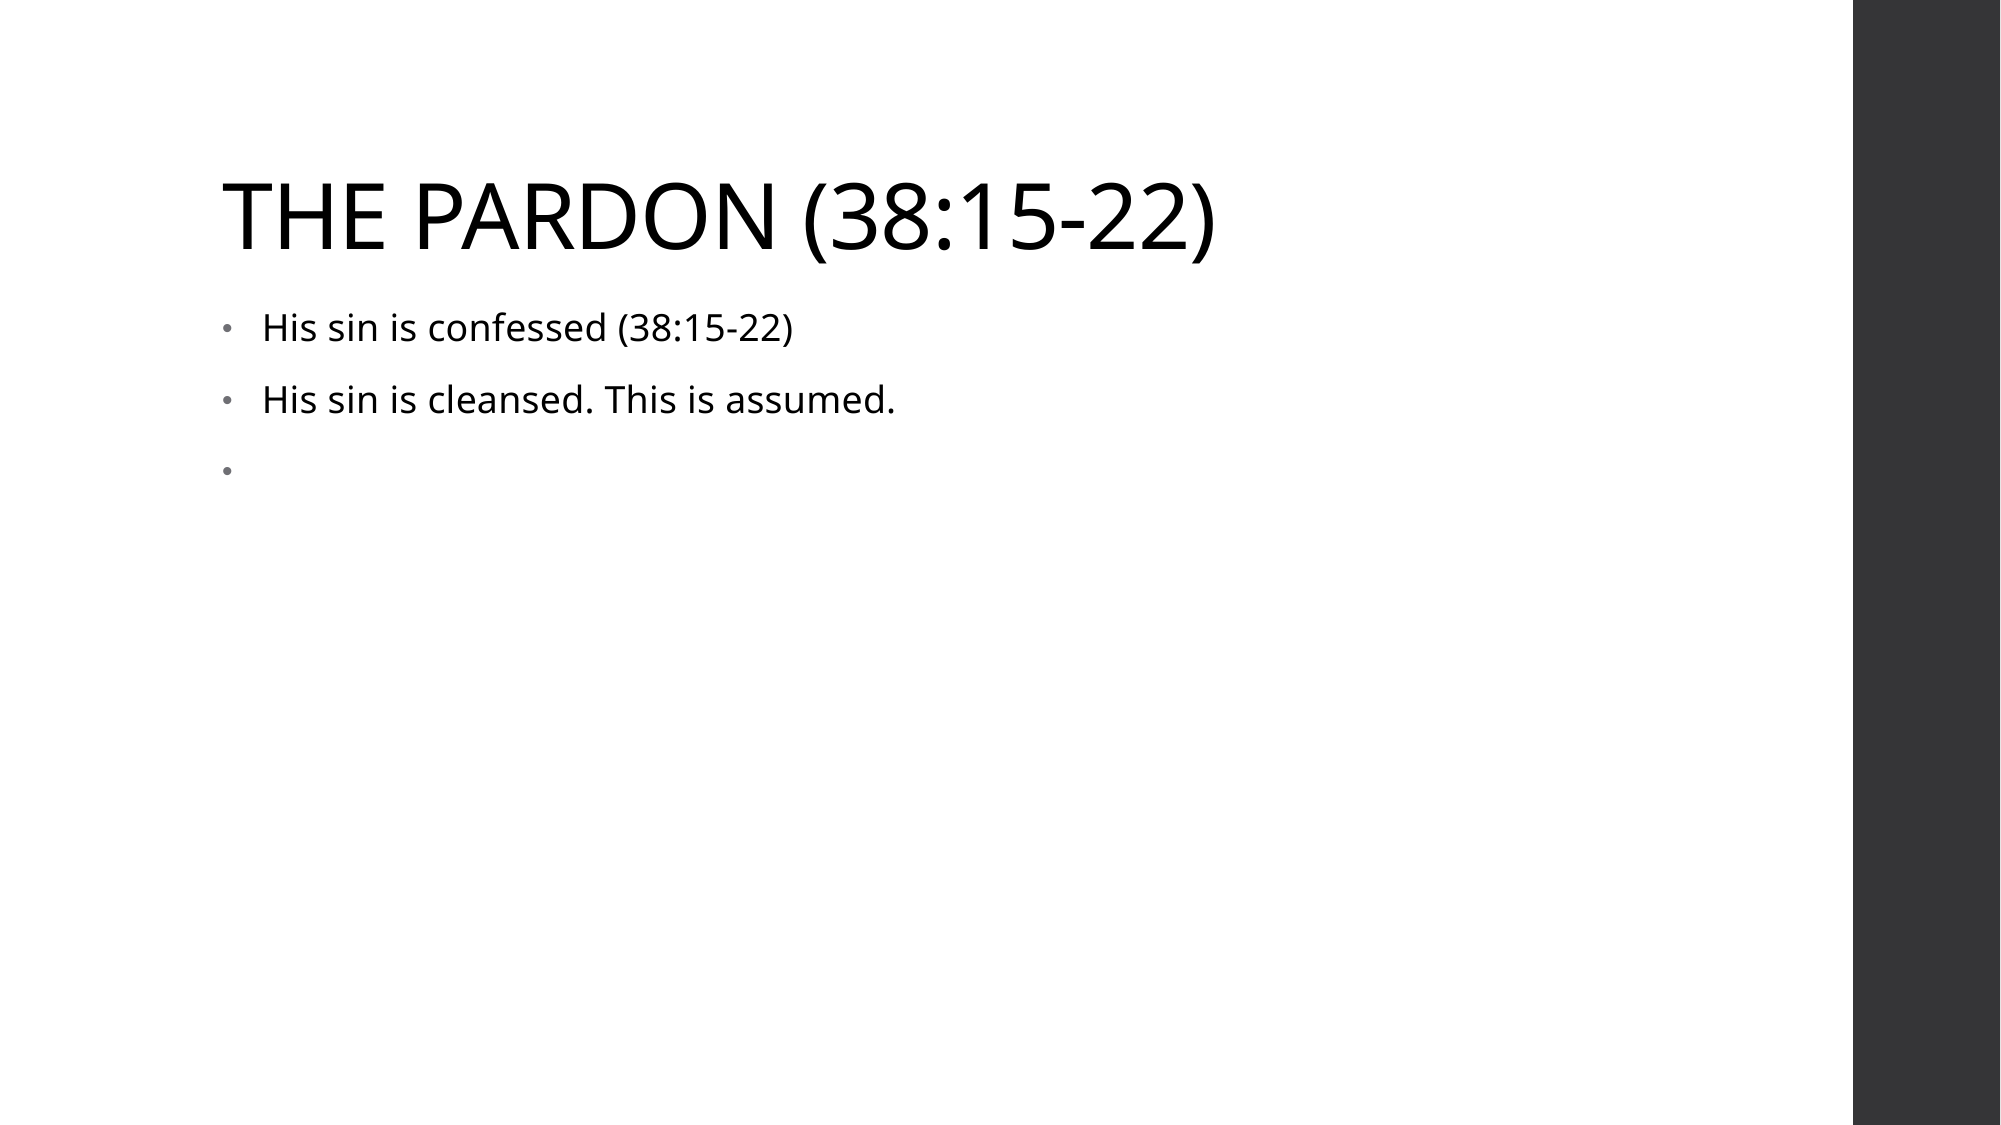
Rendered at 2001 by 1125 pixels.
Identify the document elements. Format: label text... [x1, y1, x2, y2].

title THE PARDON (38:15-22) [206, 60, 1797, 278]
list His sin is confessed (38:15-22) His sin is cleansed. This is assumed. [206, 299, 1617, 1014]
